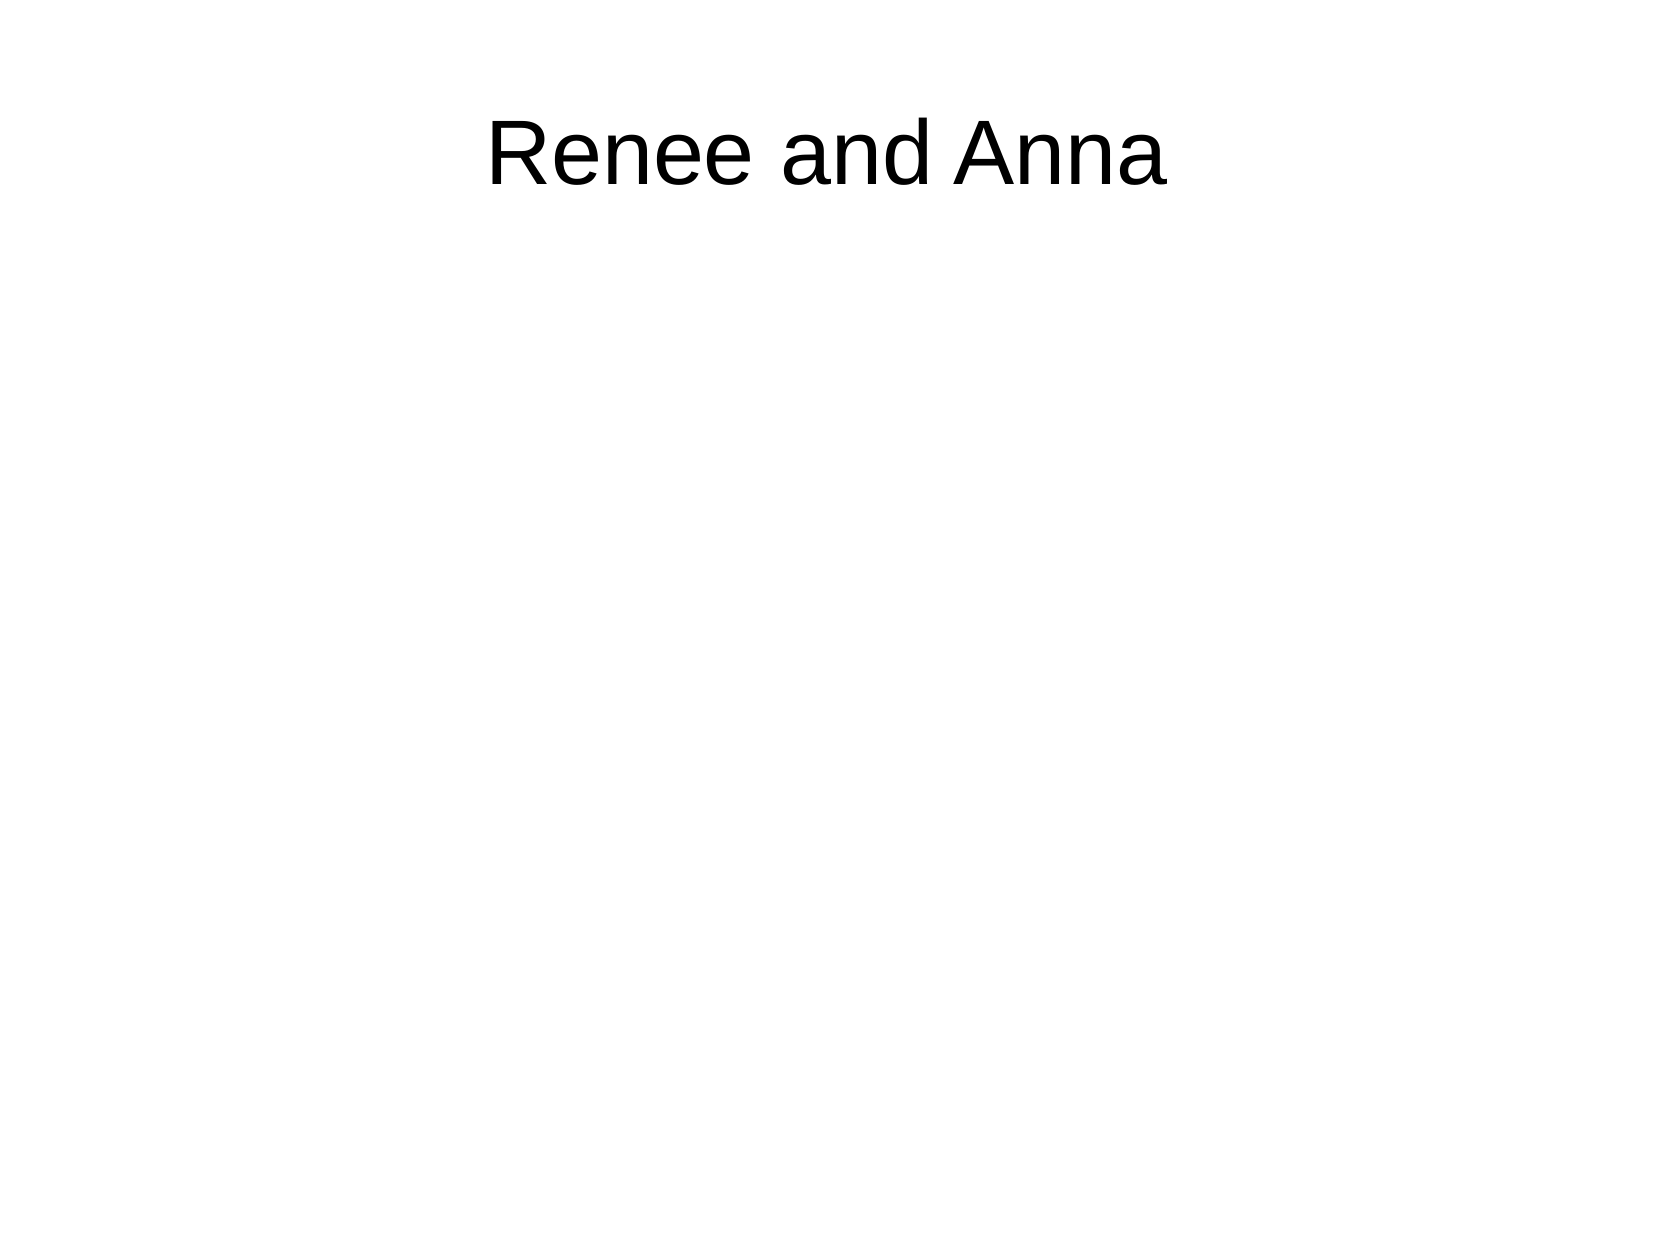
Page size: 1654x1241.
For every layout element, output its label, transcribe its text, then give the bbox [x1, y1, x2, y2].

title Renee and Anna [82, 49, 1571, 257]
